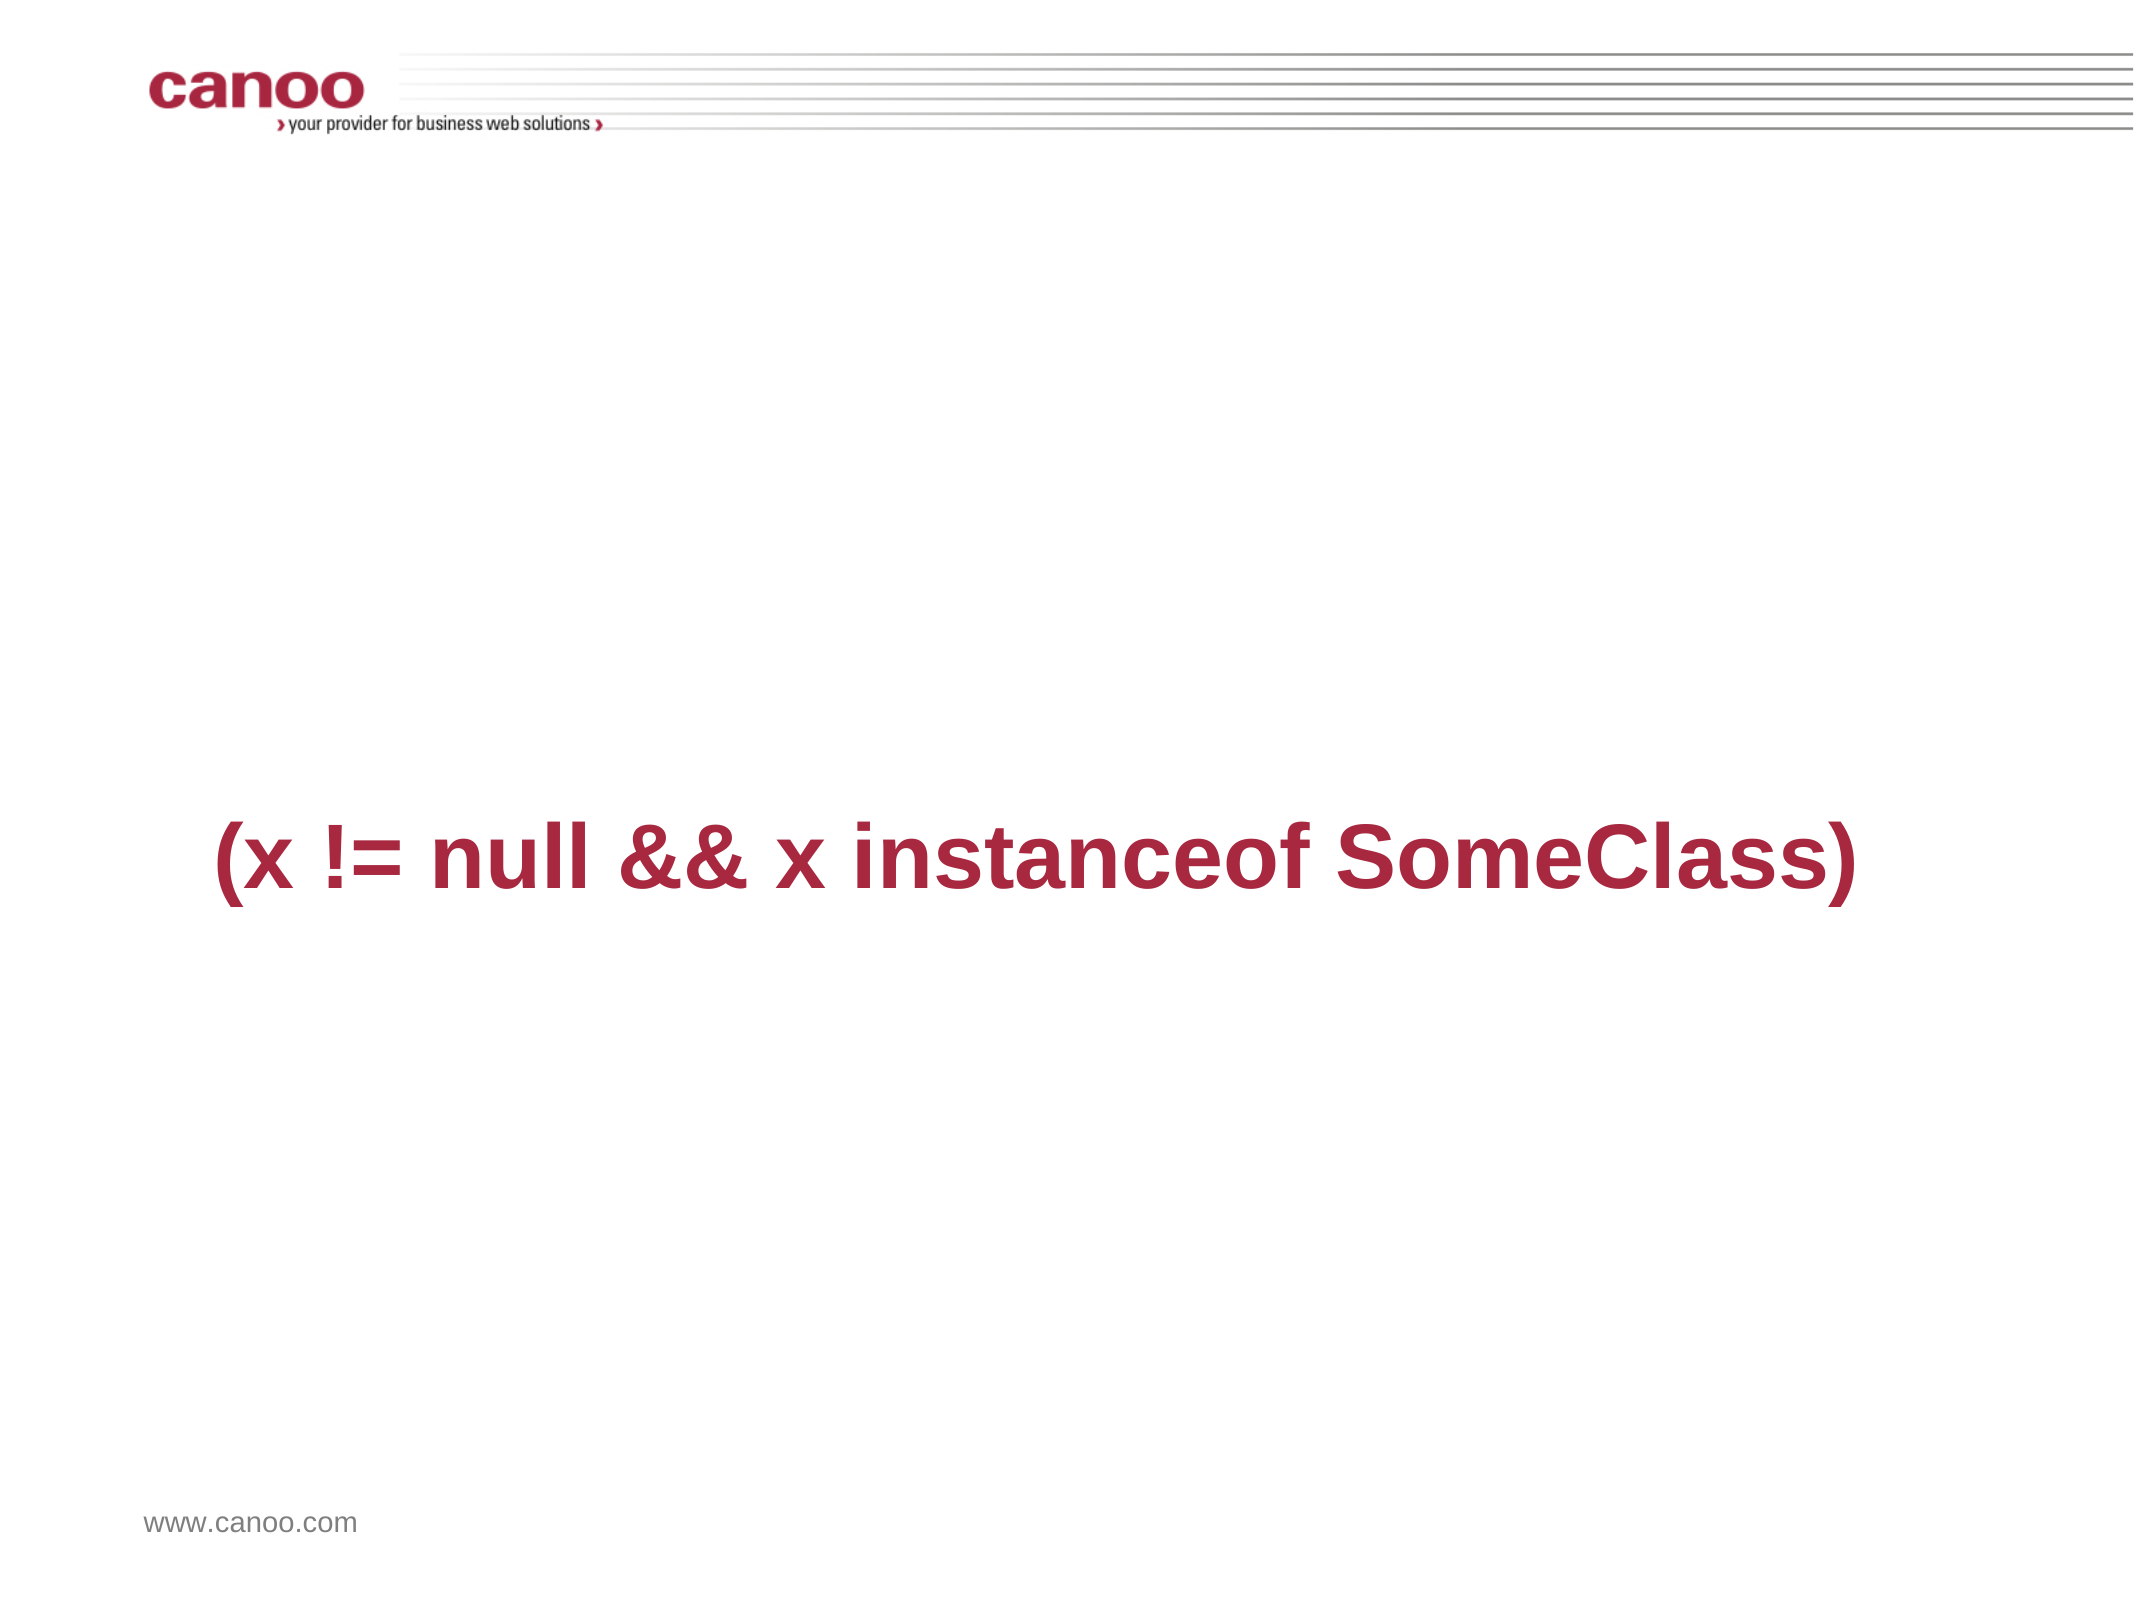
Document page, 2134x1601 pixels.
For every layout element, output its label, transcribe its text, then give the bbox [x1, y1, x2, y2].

title (x != null && x instanceof SomeClass) [204, 685, 2020, 916]
picture [0, 21, 2134, 188]
